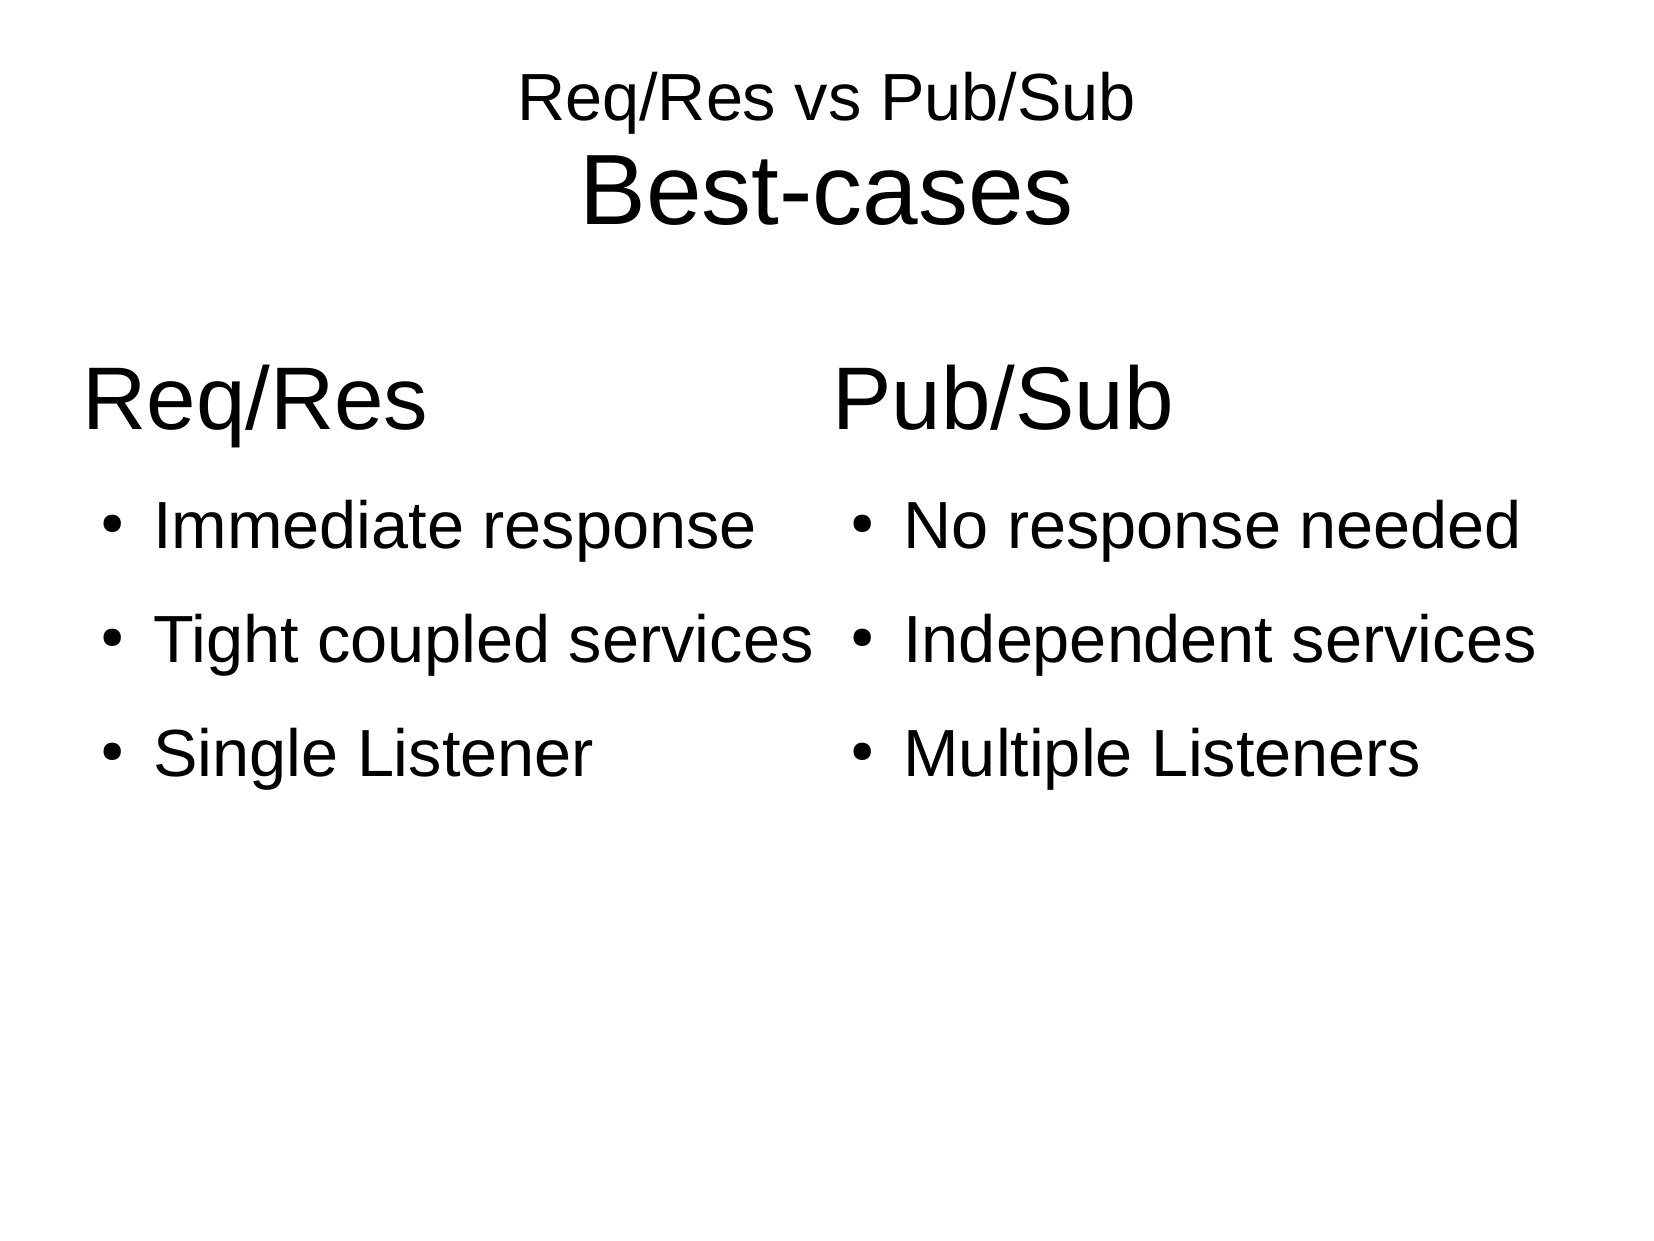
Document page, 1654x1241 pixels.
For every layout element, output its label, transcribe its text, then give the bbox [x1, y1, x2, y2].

title Req/Res vs Pub/Sub Best-cases [82, 49, 1571, 257]
list Req/Res Immediate response Tight coupled services Single Listener [82, 349, 826, 1069]
list Pub/Sub No response needed Independent services Multiple Listeners [832, 349, 1576, 1069]
